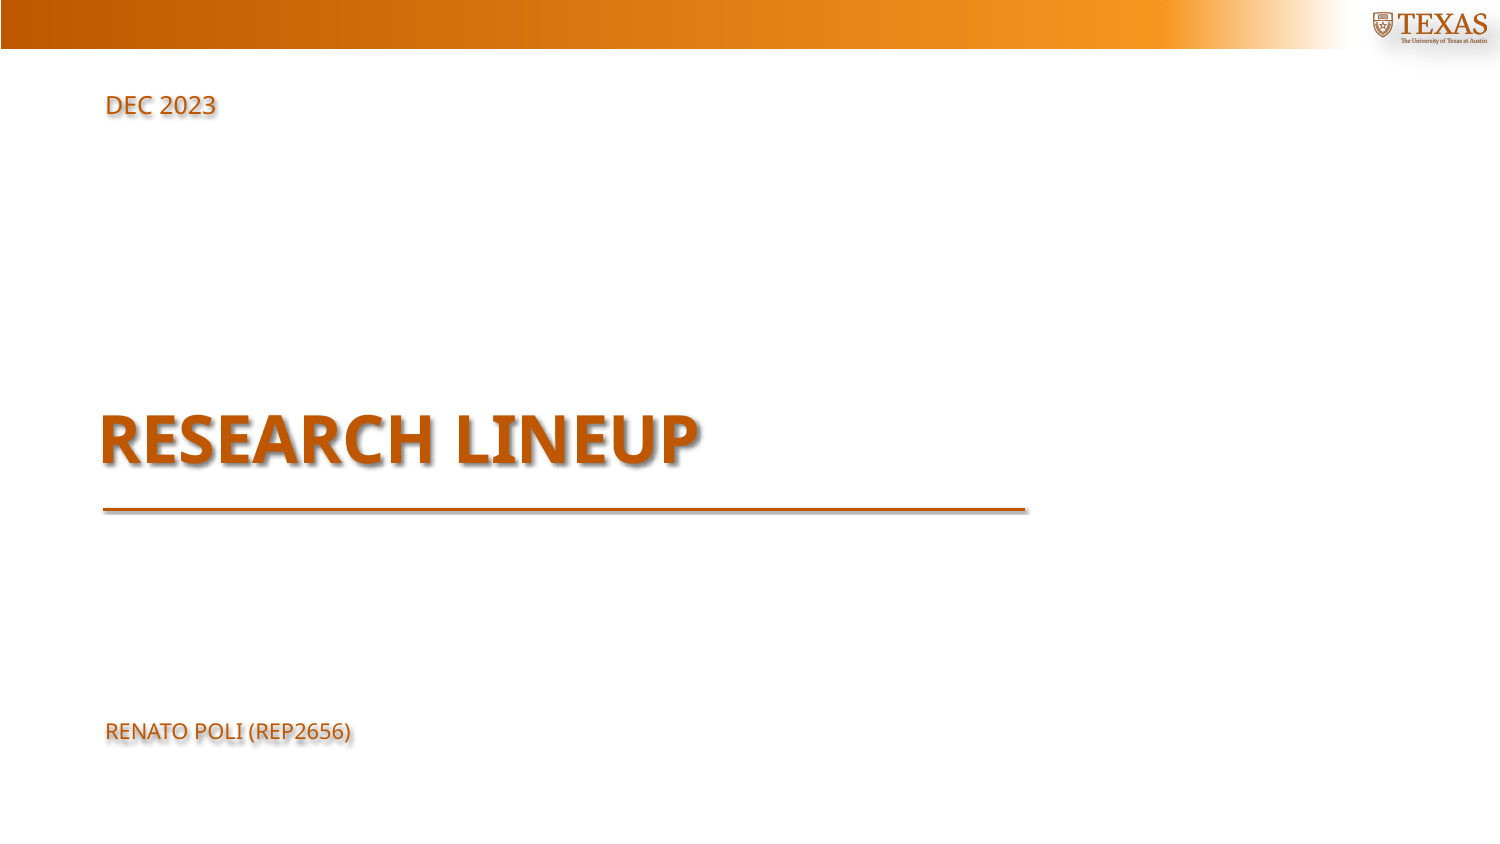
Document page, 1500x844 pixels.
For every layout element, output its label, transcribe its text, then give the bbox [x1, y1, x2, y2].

text_box Renato poli (rep2656) [89, 674, 1384, 750]
text_box Dec 2023 [89, 74, 1375, 139]
text_box RESEARCH LINEUP [82, 196, 1377, 485]
picture [1348, 0, 1500, 68]
